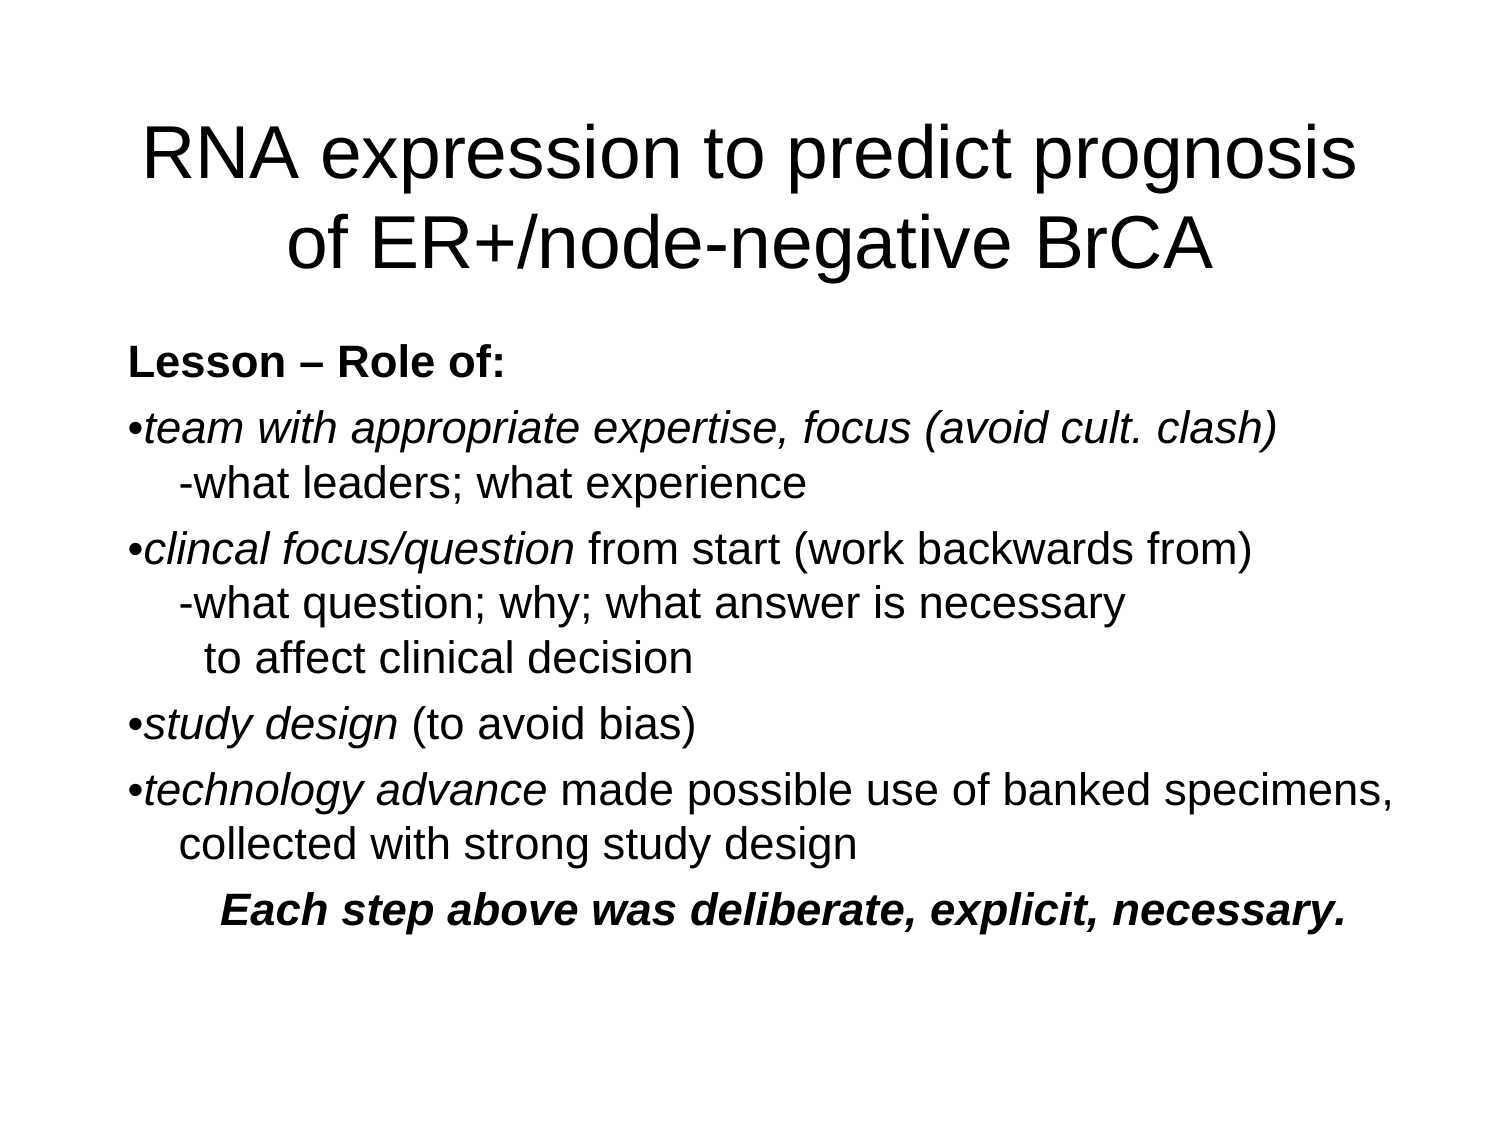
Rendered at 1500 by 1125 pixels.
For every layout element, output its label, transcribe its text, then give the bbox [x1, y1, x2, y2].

list Lesson – Role of: •team with appropriate expertise, focus (avoid cult. clash) -what leaders; what experience •clincal focus/question from start (work backwards from) -what question; why; what answer is necessary to affect clinical decision •study design (to avoid bias) •technology advance made possible use of banked specimens, collected with strong study design Each step above was deliberate, explicit, necessary. [112, 324, 1457, 1000]
title RNA expression to predict prognosis of ER+/node-negative BrCA [112, 96, 1388, 292]
